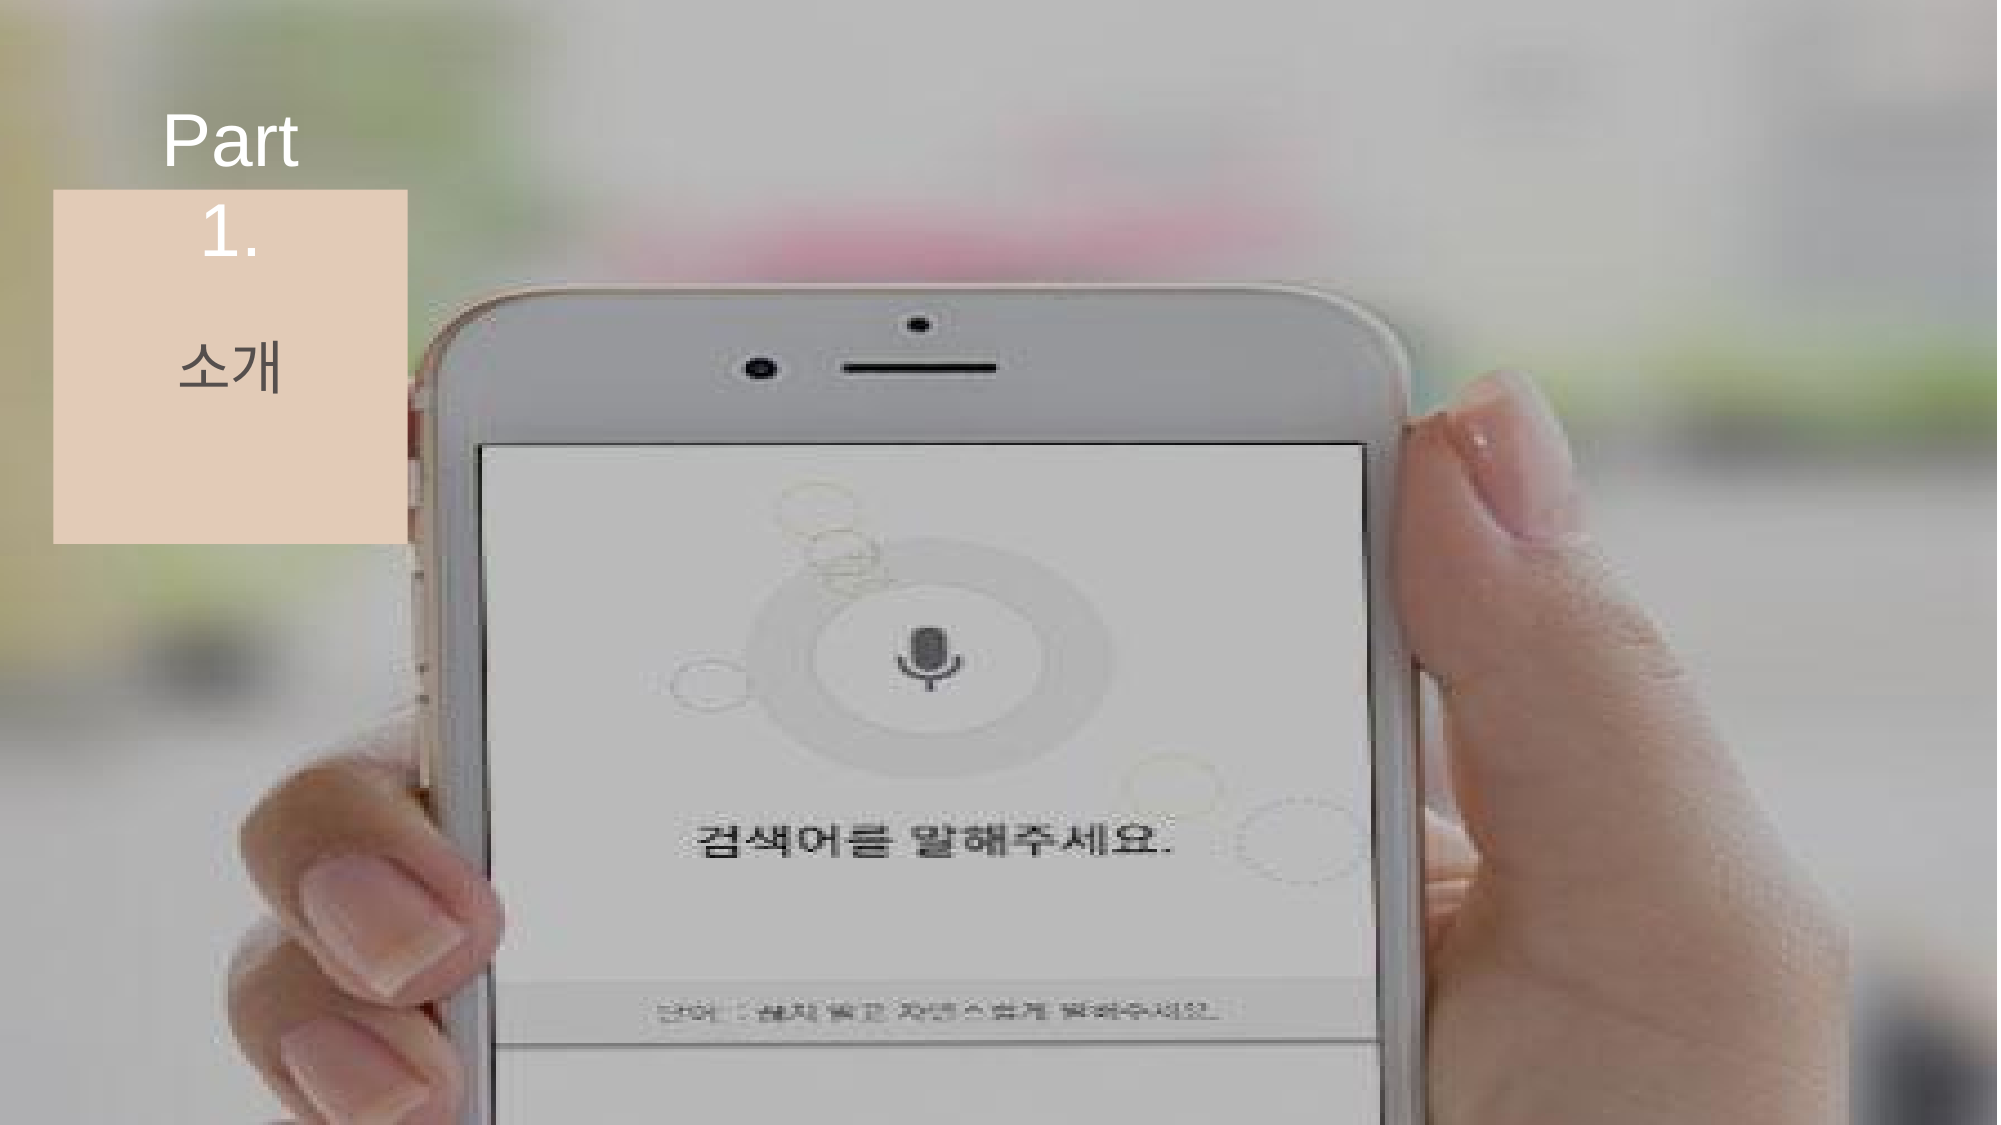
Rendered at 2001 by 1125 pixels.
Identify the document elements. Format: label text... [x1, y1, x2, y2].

picture [0, 0, 1997, 1125]
text_box 소개 [135, 323, 326, 410]
text_box Part 1. [105, 83, 356, 279]
text_box [53, 189, 408, 544]
